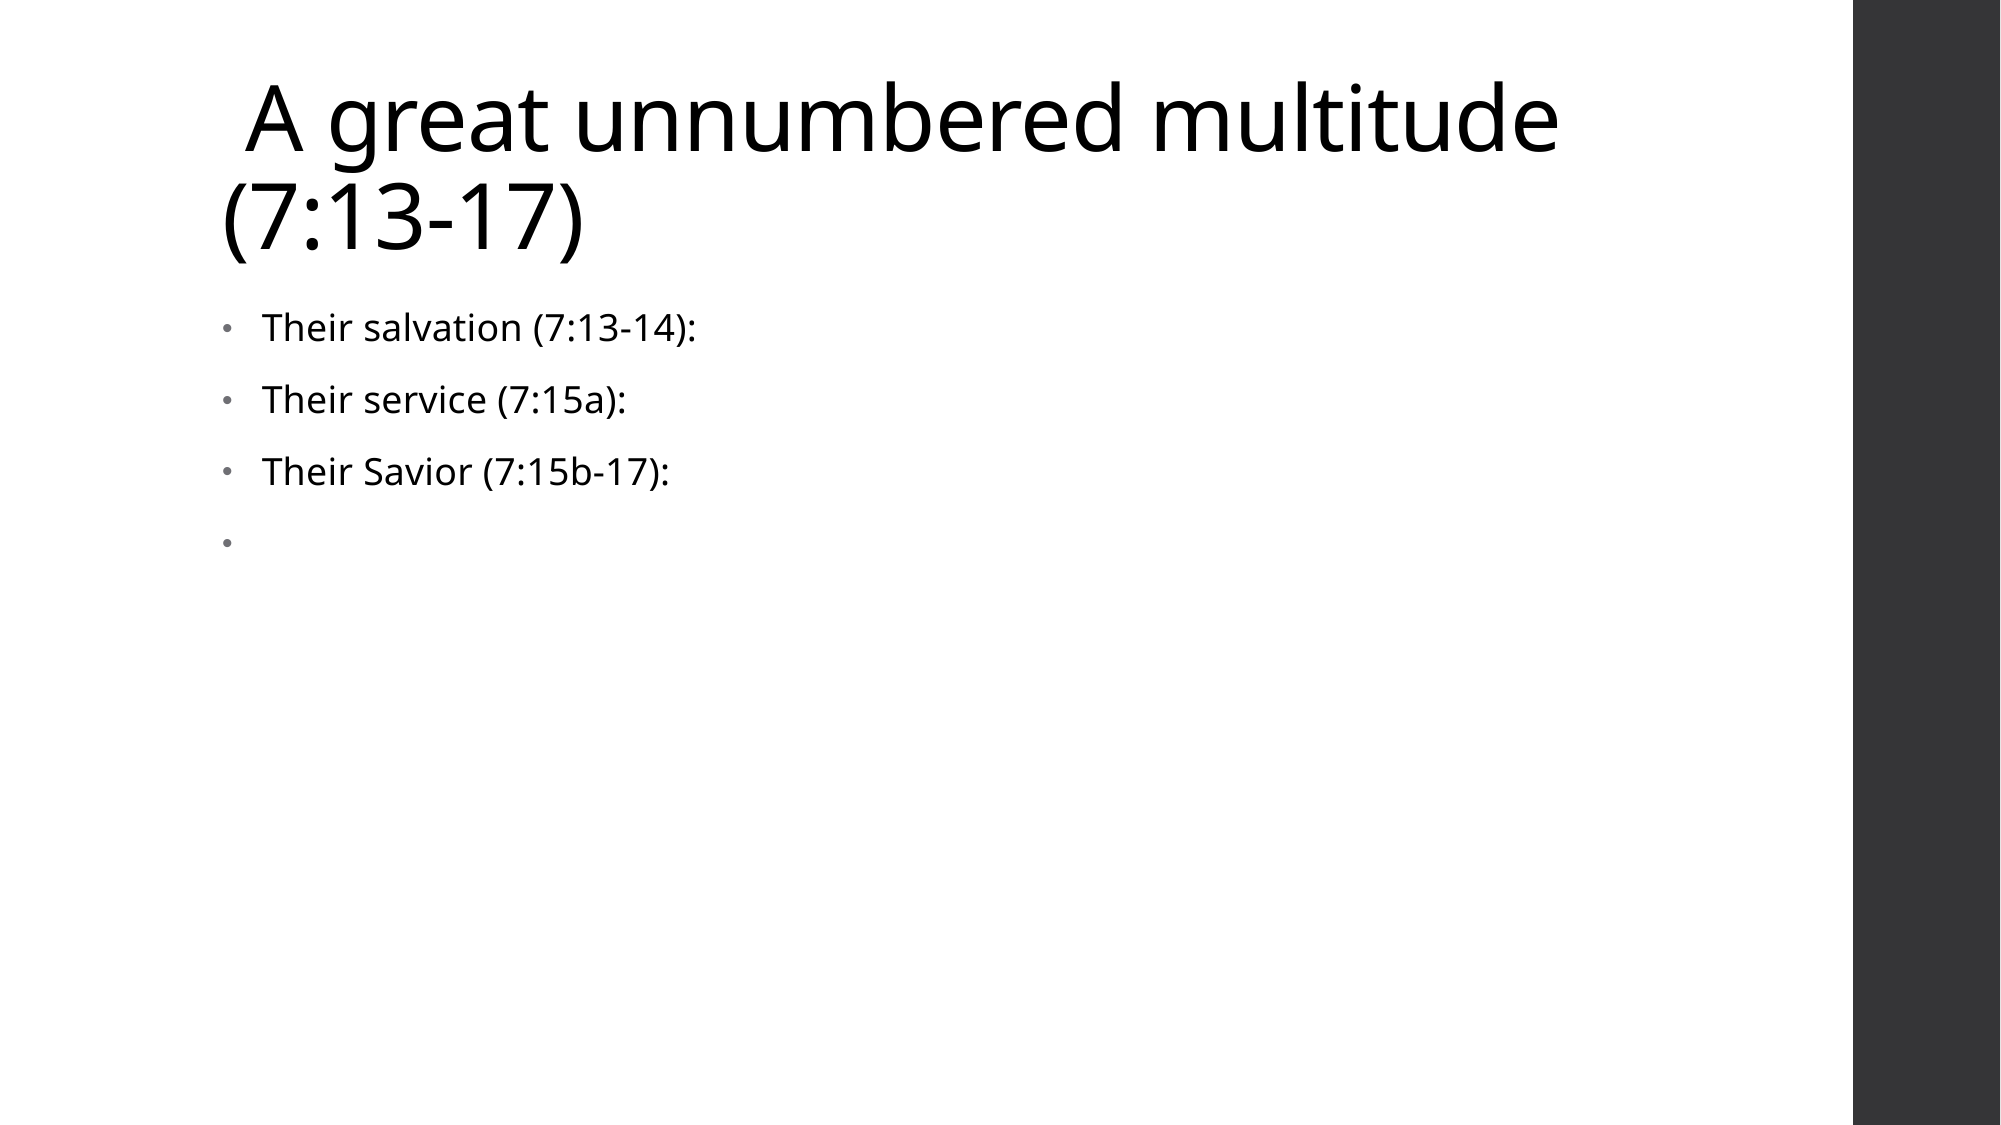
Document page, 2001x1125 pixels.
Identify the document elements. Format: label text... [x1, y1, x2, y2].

title A great unnumbered multitude (7:13-17) [206, 60, 1797, 278]
list Their salvation (7:13-14): Their service (7:15a): Their Savior (7:15b-17): [206, 299, 1617, 1014]
